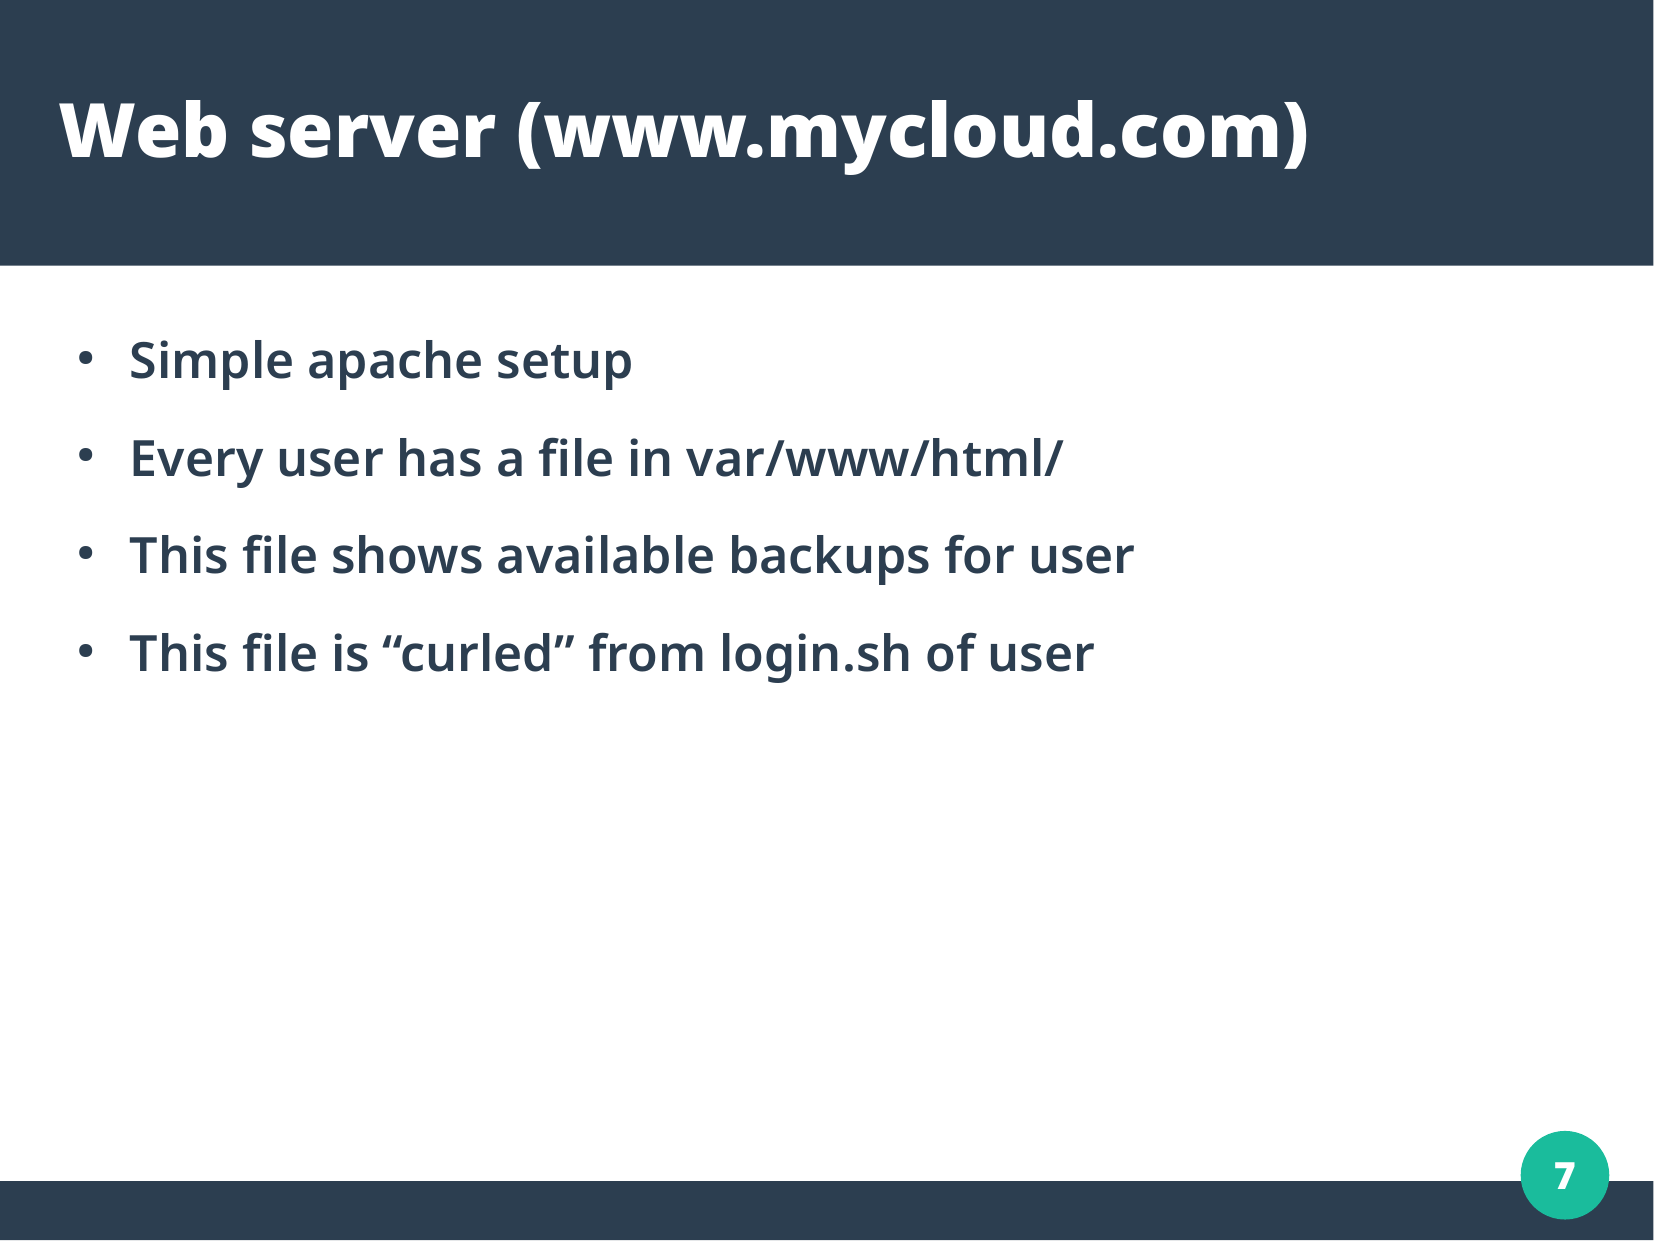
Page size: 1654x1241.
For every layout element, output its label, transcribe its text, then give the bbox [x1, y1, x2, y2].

title Web server (www.mycloud.com) [59, 49, 1595, 207]
list Simple apache setup Every user has a file in var/www/html/ This file shows available backups for user This file is “curled” from login.sh of user [59, 324, 1595, 1152]
